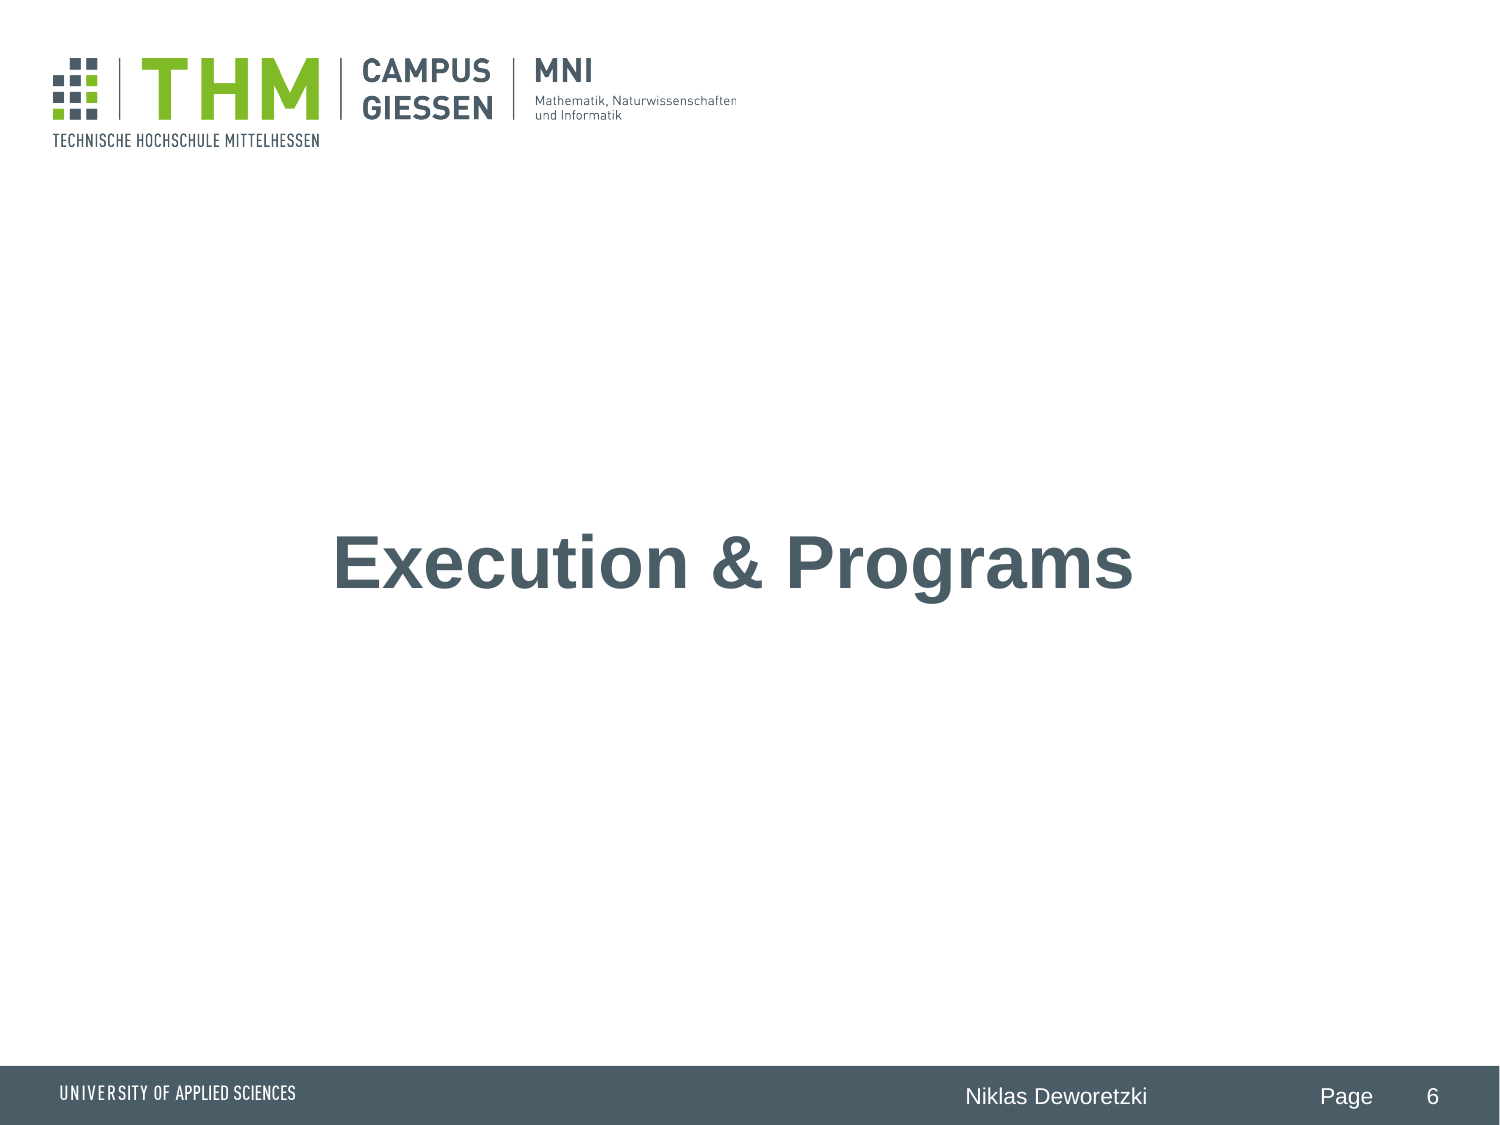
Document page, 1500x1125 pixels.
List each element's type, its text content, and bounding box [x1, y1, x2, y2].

picture [53, 58, 736, 147]
slide_number <number> [1376, 1073, 1455, 1118]
picture [59, 1082, 296, 1104]
title Execution & Programs [43, 505, 1426, 601]
